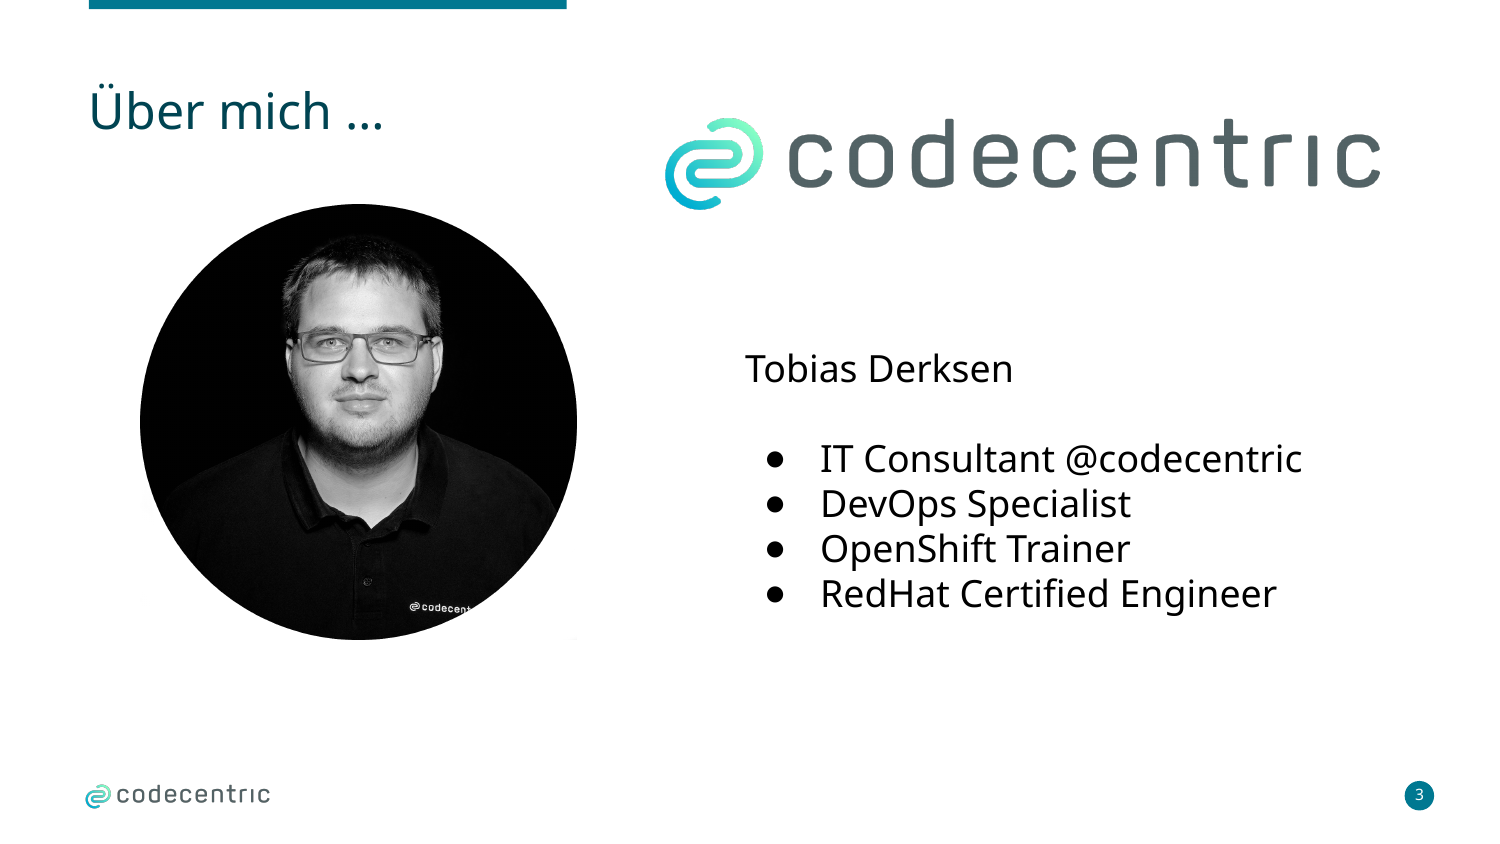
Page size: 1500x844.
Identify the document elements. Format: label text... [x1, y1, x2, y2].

title Über mich … [88, 86, 585, 152]
picture [140, 204, 577, 640]
list Tobias Derksen IT Consultant @codecentric DevOps Specialist OpenShift Trainer RedHat Certified Engineer [745, 300, 1411, 766]
picture [65, 763, 289, 828]
picture [585, 35, 1456, 286]
slide_number <number> [1396, 783, 1443, 808]
